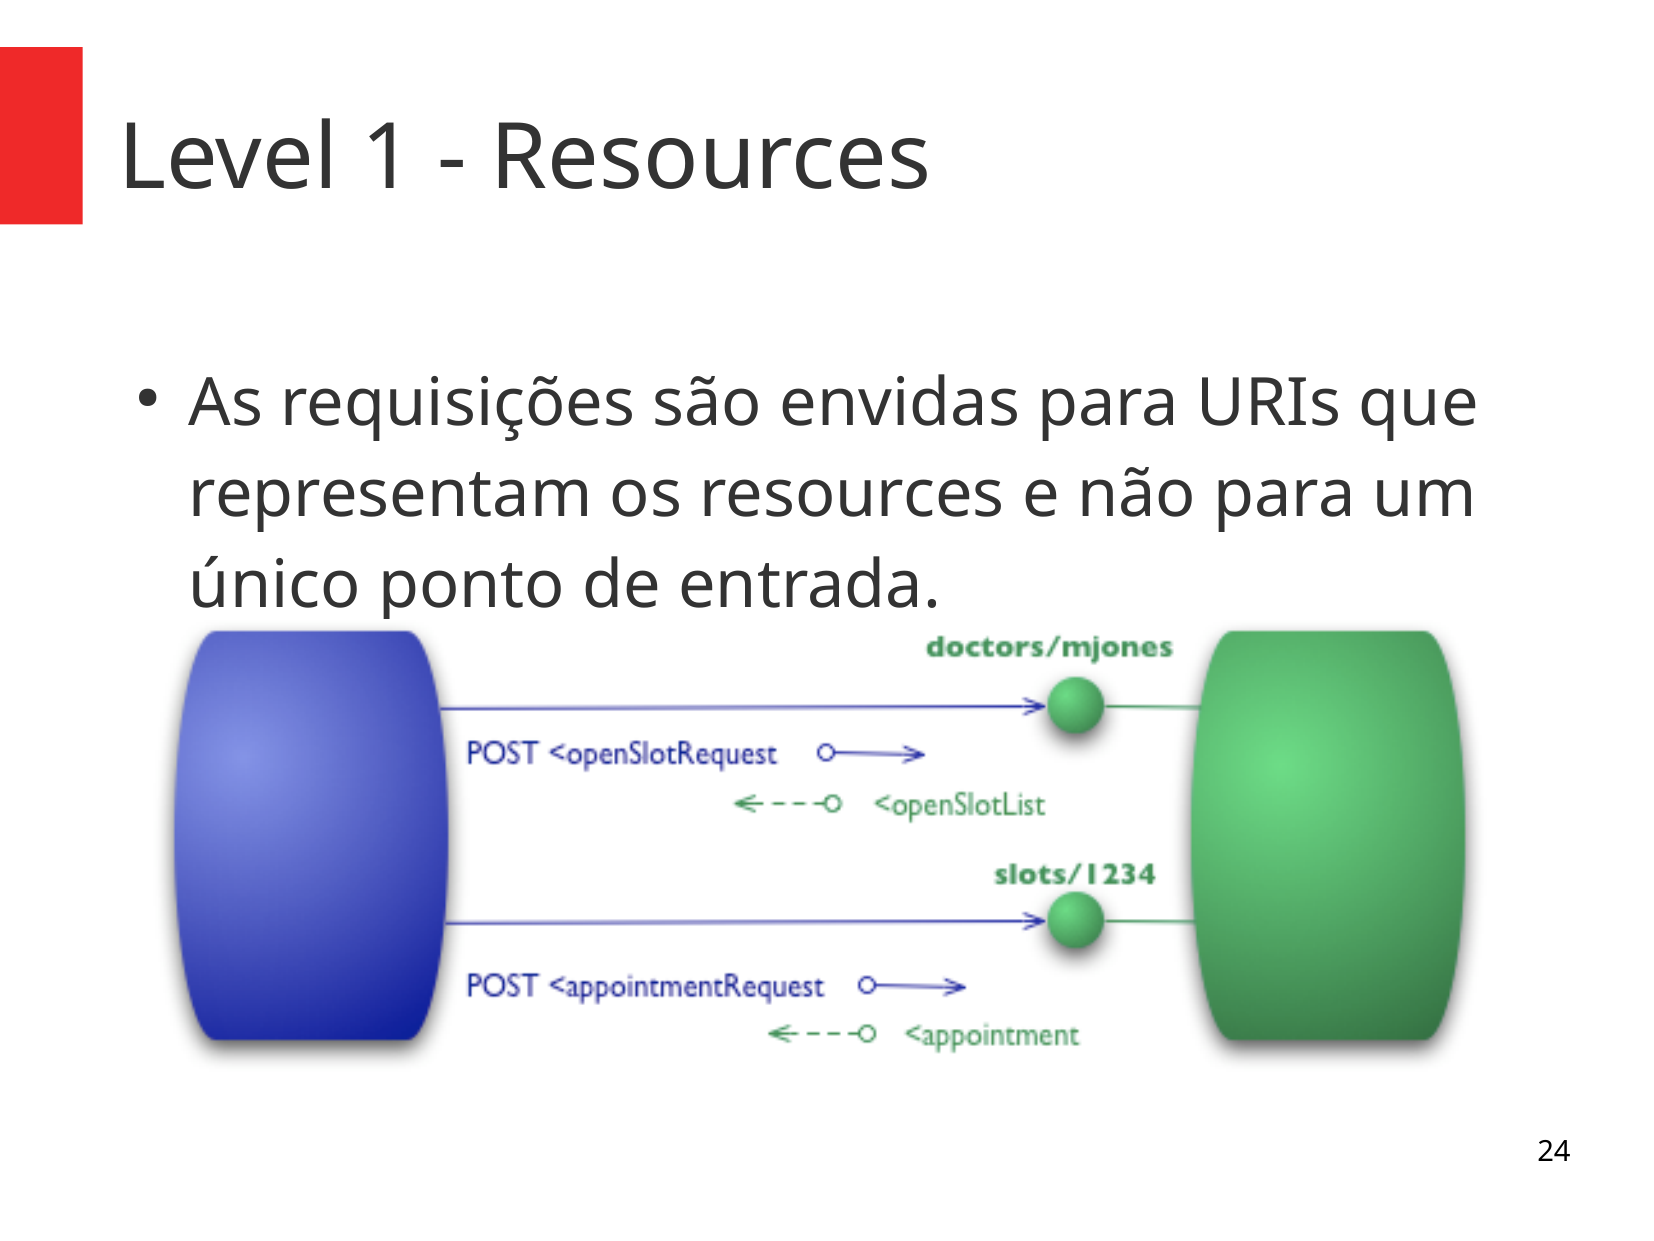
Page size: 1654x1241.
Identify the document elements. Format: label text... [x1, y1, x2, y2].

list As requisições são envidas para URIs que representam os resources e não para um único ponto de entrada. [118, 354, 1536, 1074]
picture [152, 619, 1489, 1074]
title Level 1 - Resources [118, 49, 1571, 257]
